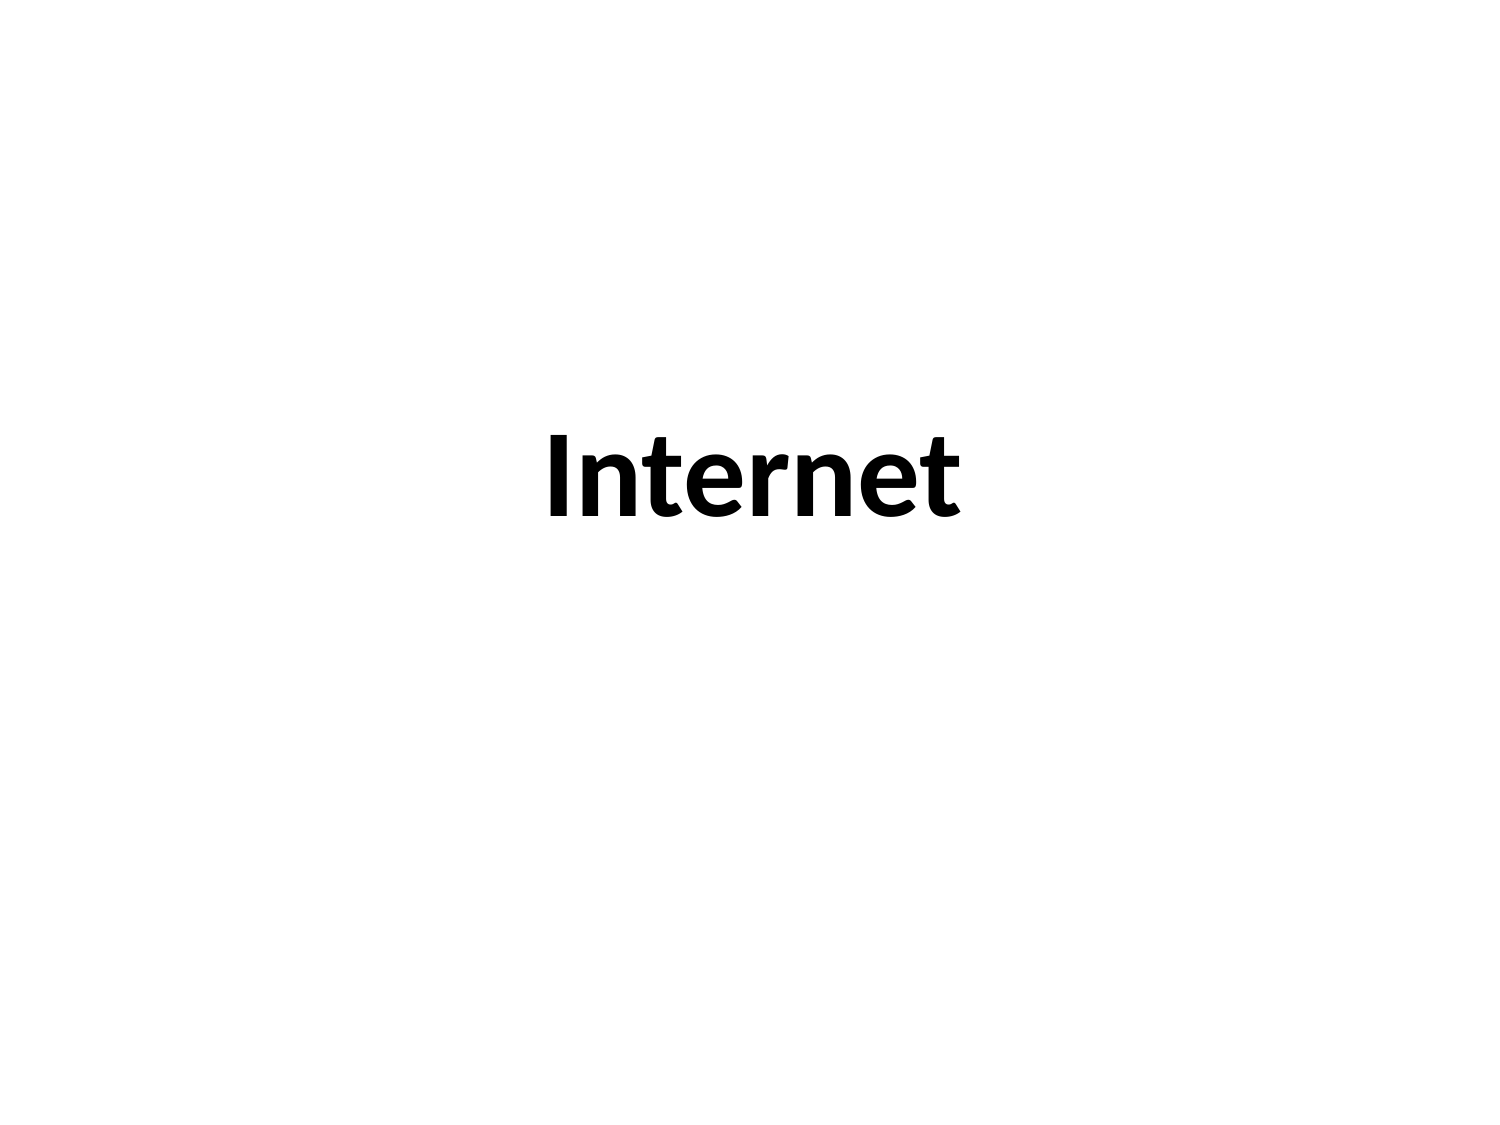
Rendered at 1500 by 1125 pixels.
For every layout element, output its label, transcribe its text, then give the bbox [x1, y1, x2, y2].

text_box Internet [88, 383, 1418, 549]
